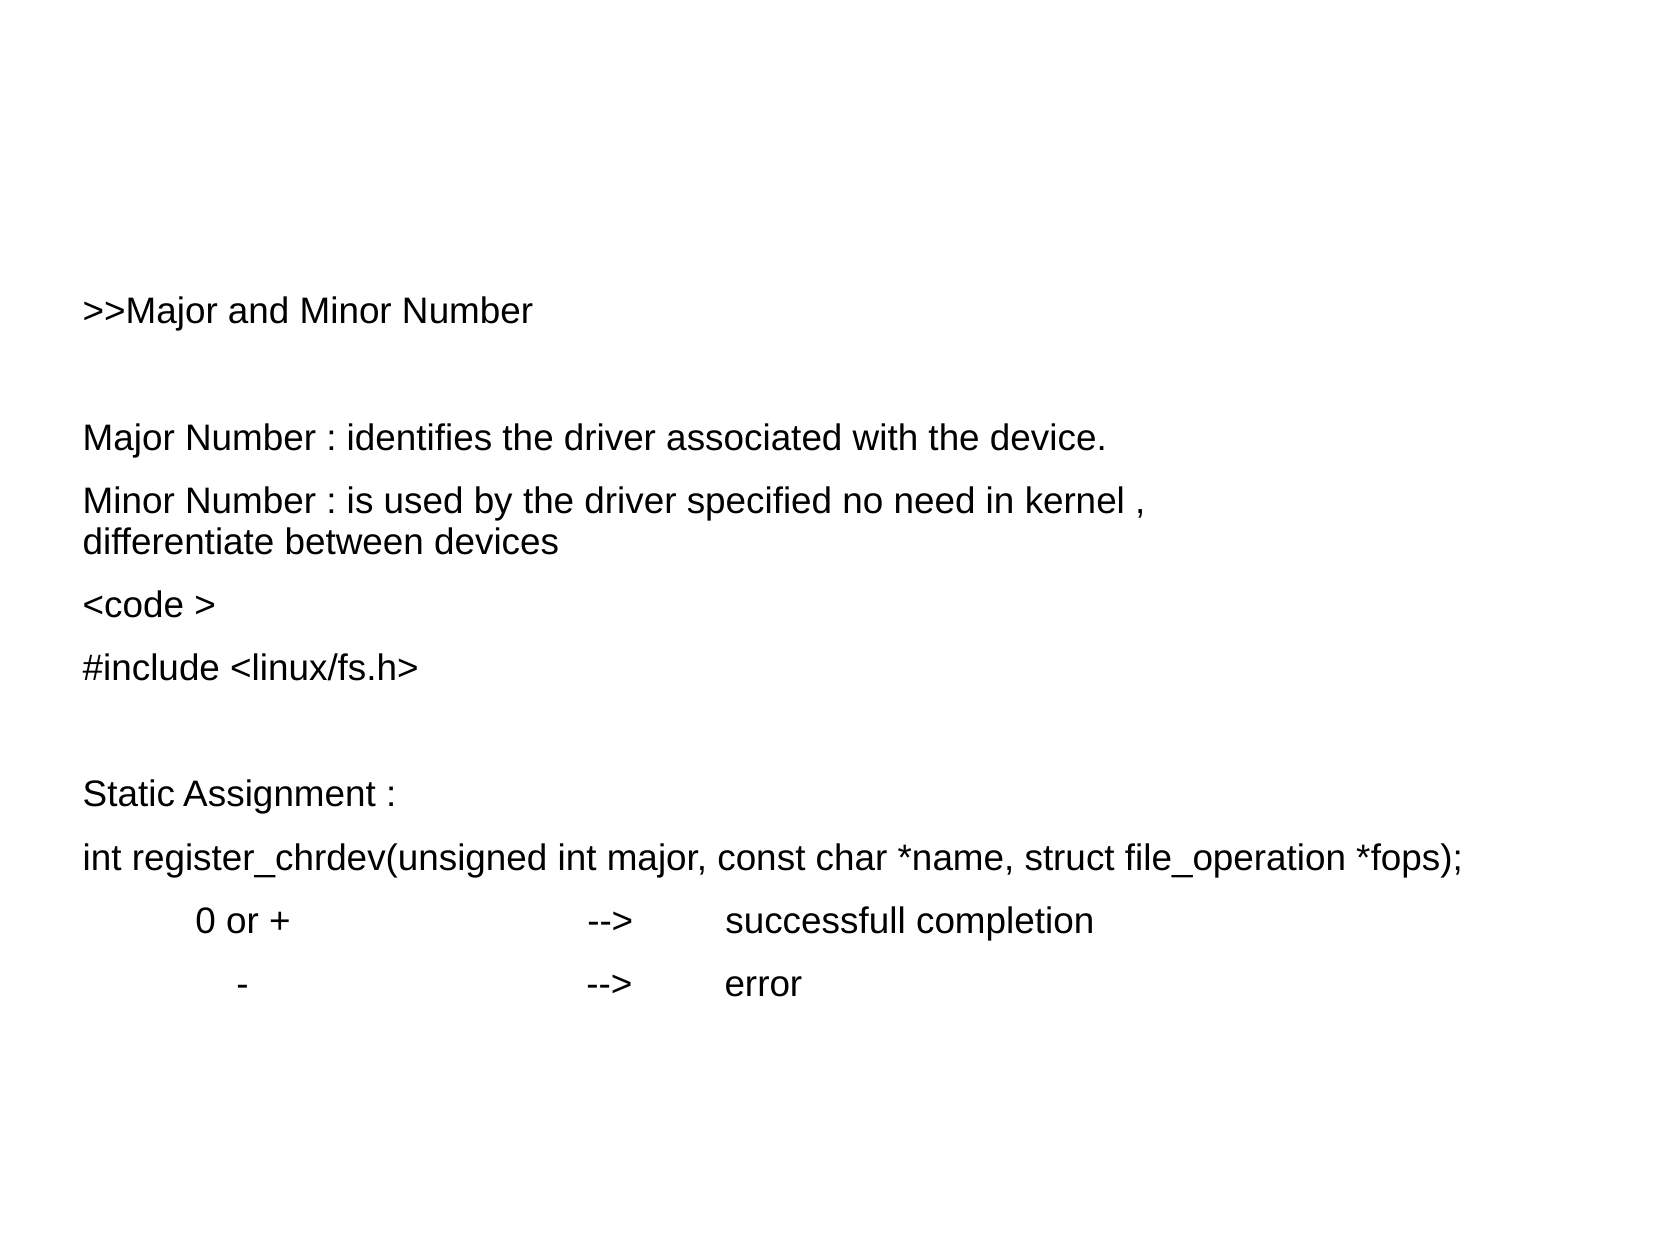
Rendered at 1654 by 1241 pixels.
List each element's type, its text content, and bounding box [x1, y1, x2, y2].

list >>Major and Minor Number Major Number : identifies the driver associated with the device. Minor Number : is used by the driver specified no need in kernel , differentiate between devices <code > #include <linux/fs.h> Static Assignment : int register_chrdev(unsigned int major, const char *name, struct file_operation *fops); 0 or + --> successfull completion - --> error [82, 290, 1571, 1010]
